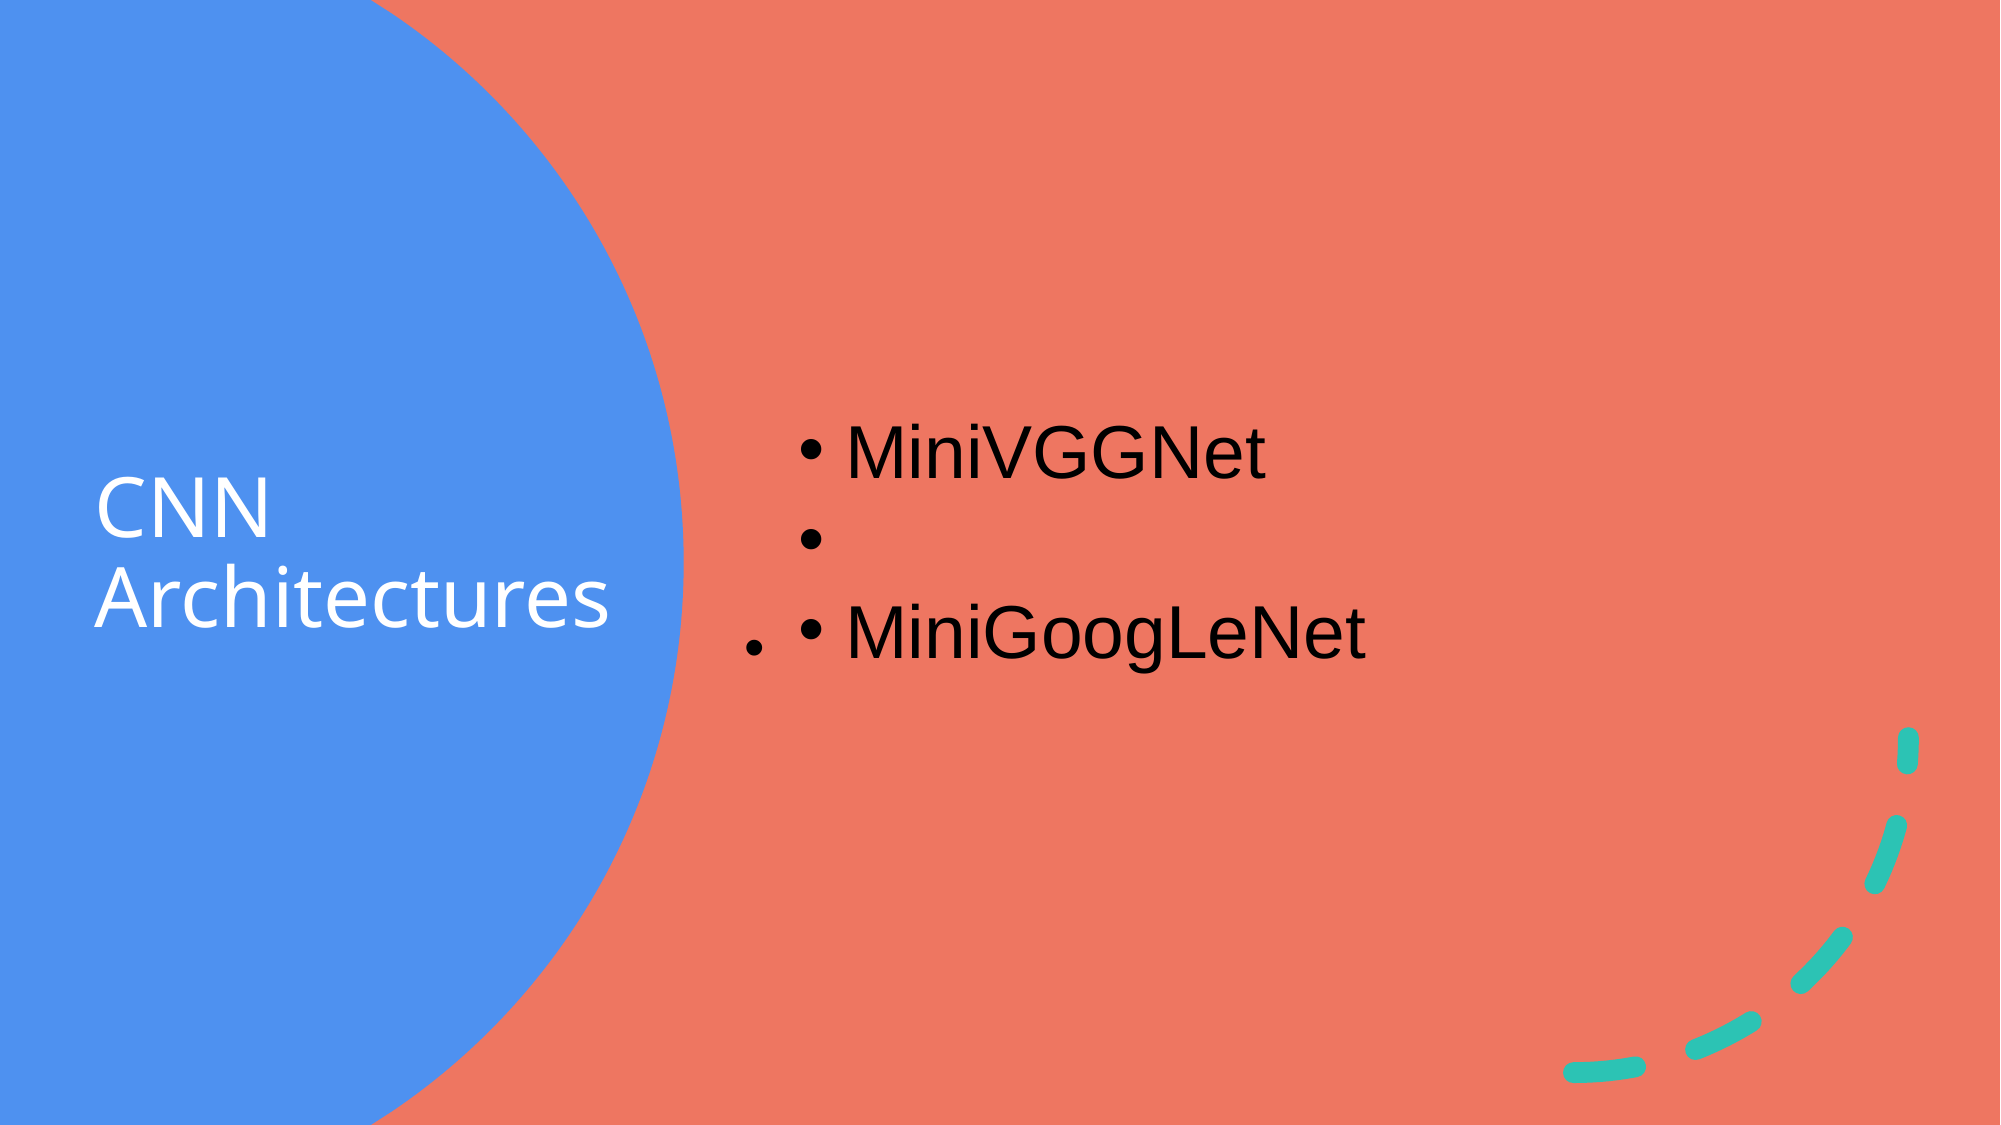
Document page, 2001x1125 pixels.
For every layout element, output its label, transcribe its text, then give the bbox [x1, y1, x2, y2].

text_box MiniVGGNet MiniGoogLeNet [783, 395, 1574, 729]
title CNN Architectures [79, 189, 628, 922]
list [729, 97, 1863, 1014]
text_box [0, 0, 2000, 1125]
